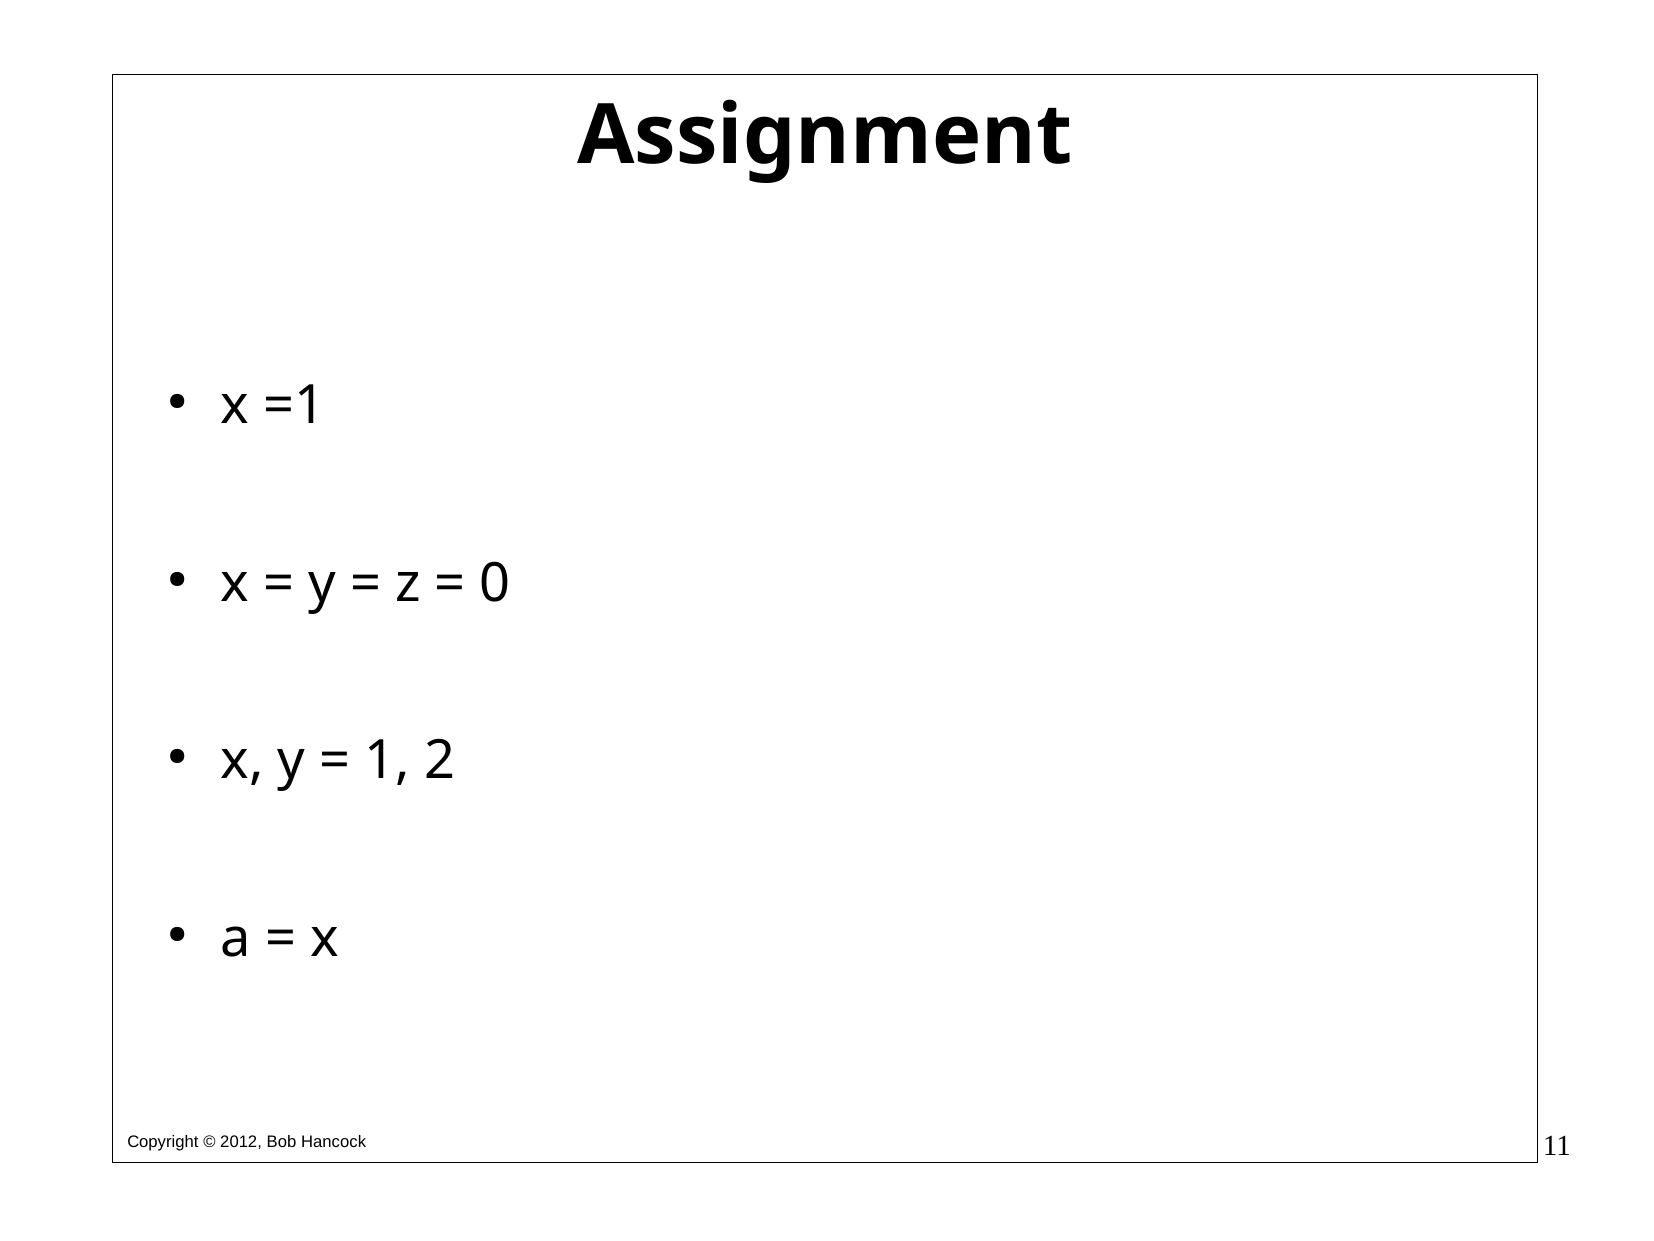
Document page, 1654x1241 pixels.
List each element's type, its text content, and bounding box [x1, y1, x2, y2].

title Assignment [112, 75, 1538, 188]
text_box Copyright © 2012, Bob Hancock [112, 1125, 382, 1159]
list x =1 x = y = z = 0 x, y = 1, 2 a = x [150, 262, 1501, 1126]
